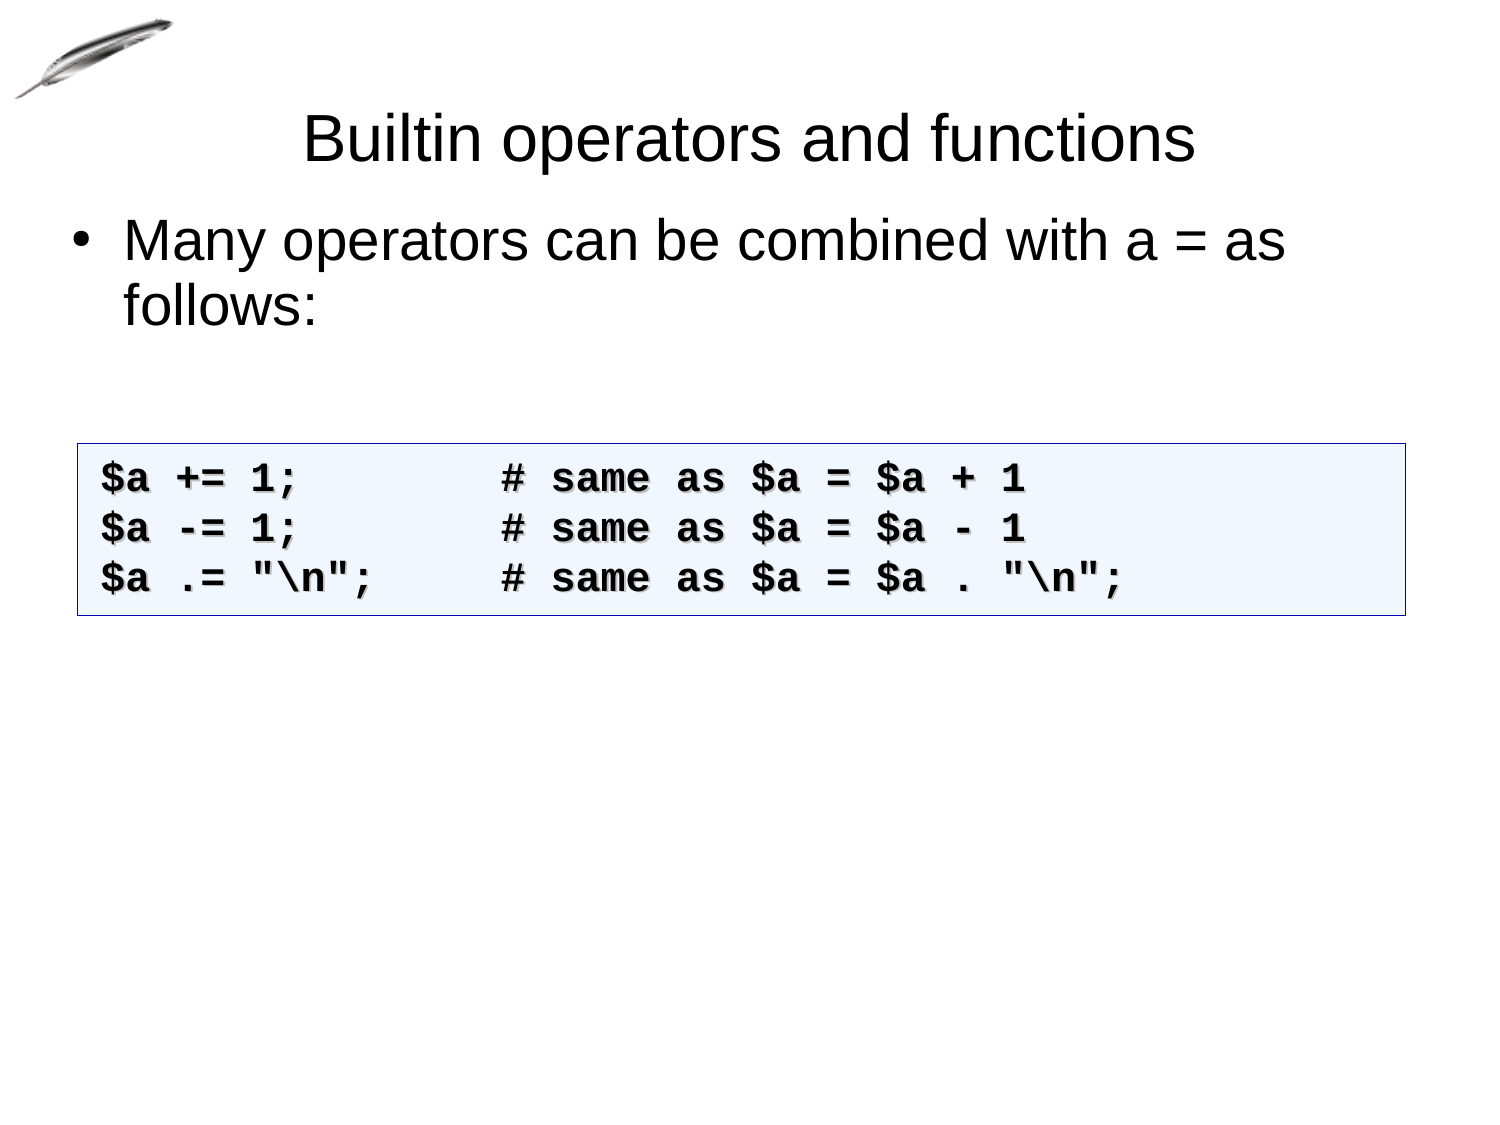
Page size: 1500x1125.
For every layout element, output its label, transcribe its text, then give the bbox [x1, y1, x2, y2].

text_box $a += 1; # same as $a = $a + 1 $a -= 1; # same as $a = $a - 1 $a .= "\n"; # same as $a = $a . "\n"; [76, 442, 1406, 616]
list Many operators can be combined with a = as follows: [53, 207, 1447, 1084]
title Builtin operators and functions [75, 44, 1425, 207]
picture [11, 17, 179, 101]
